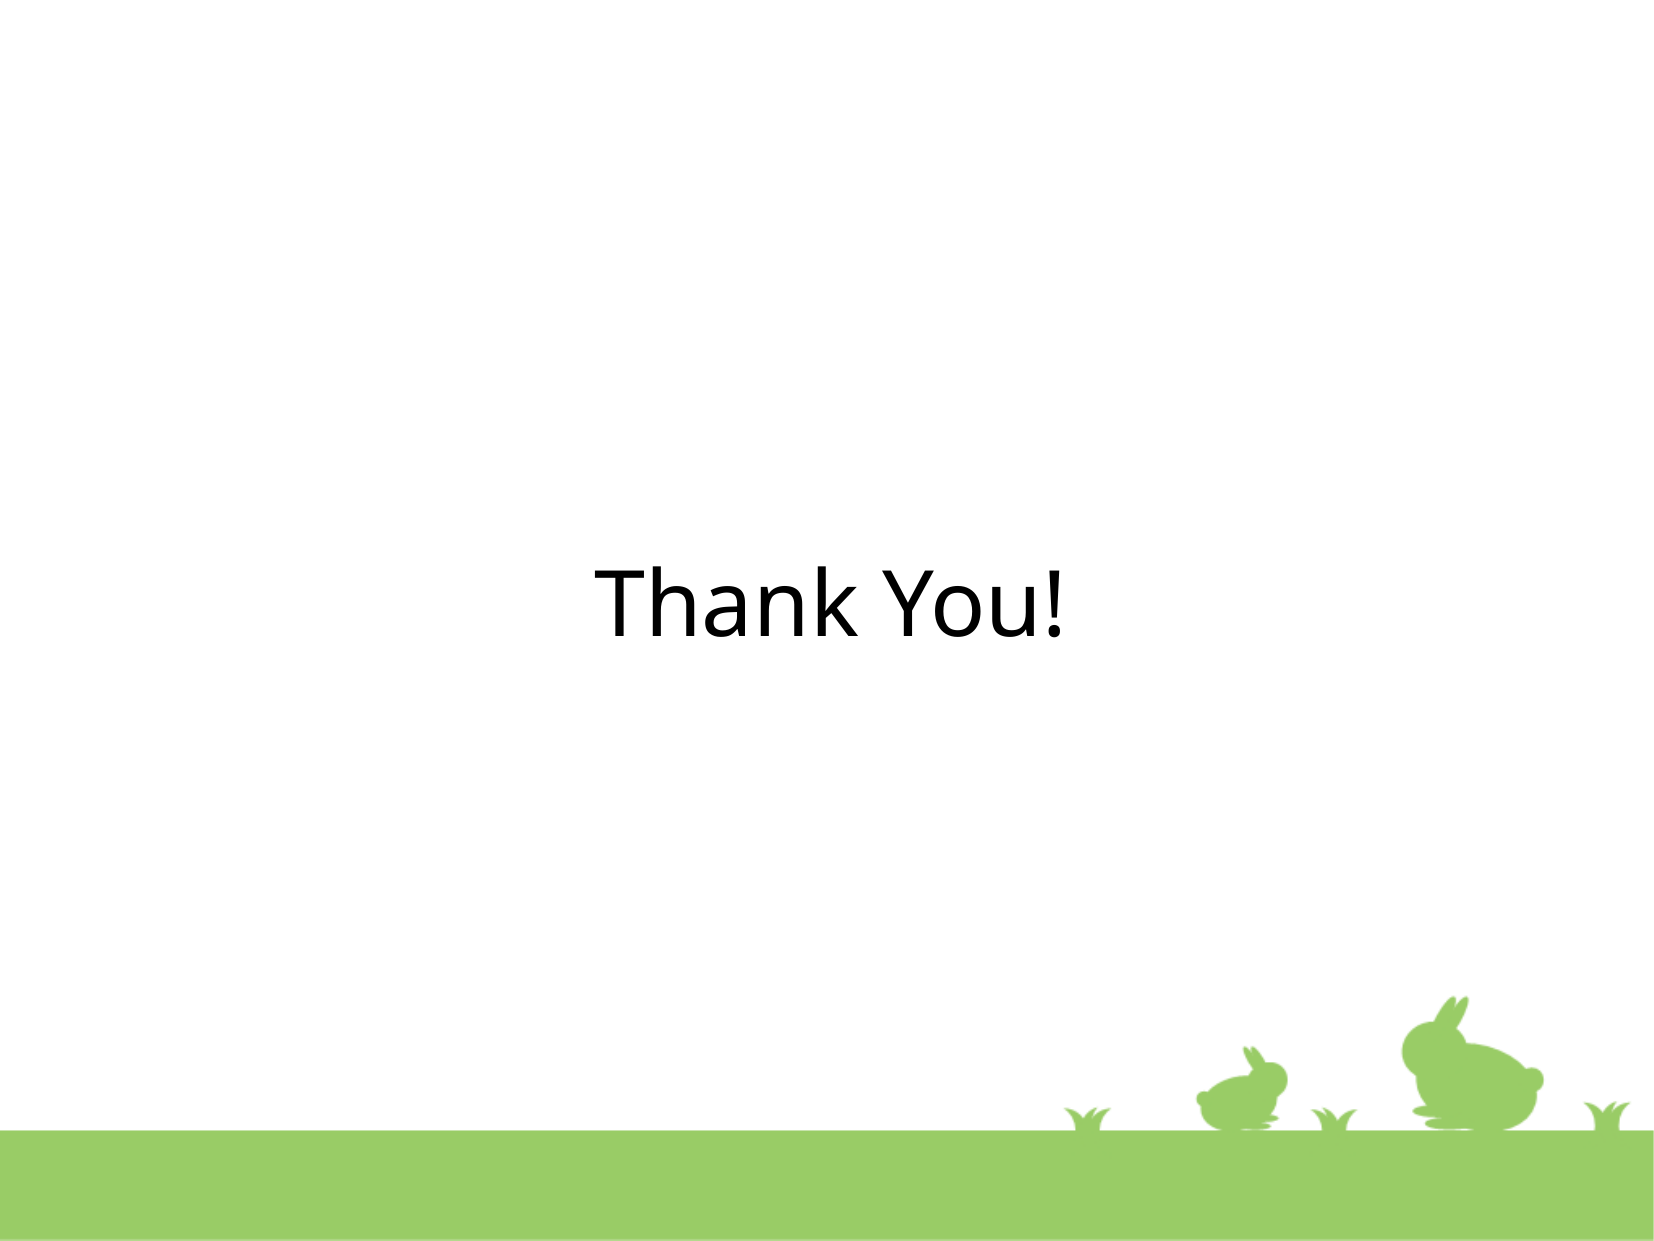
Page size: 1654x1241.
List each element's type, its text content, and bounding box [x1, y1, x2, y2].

picture [0, 0, 1654, 1241]
title Thank You! [86, 497, 1576, 706]
